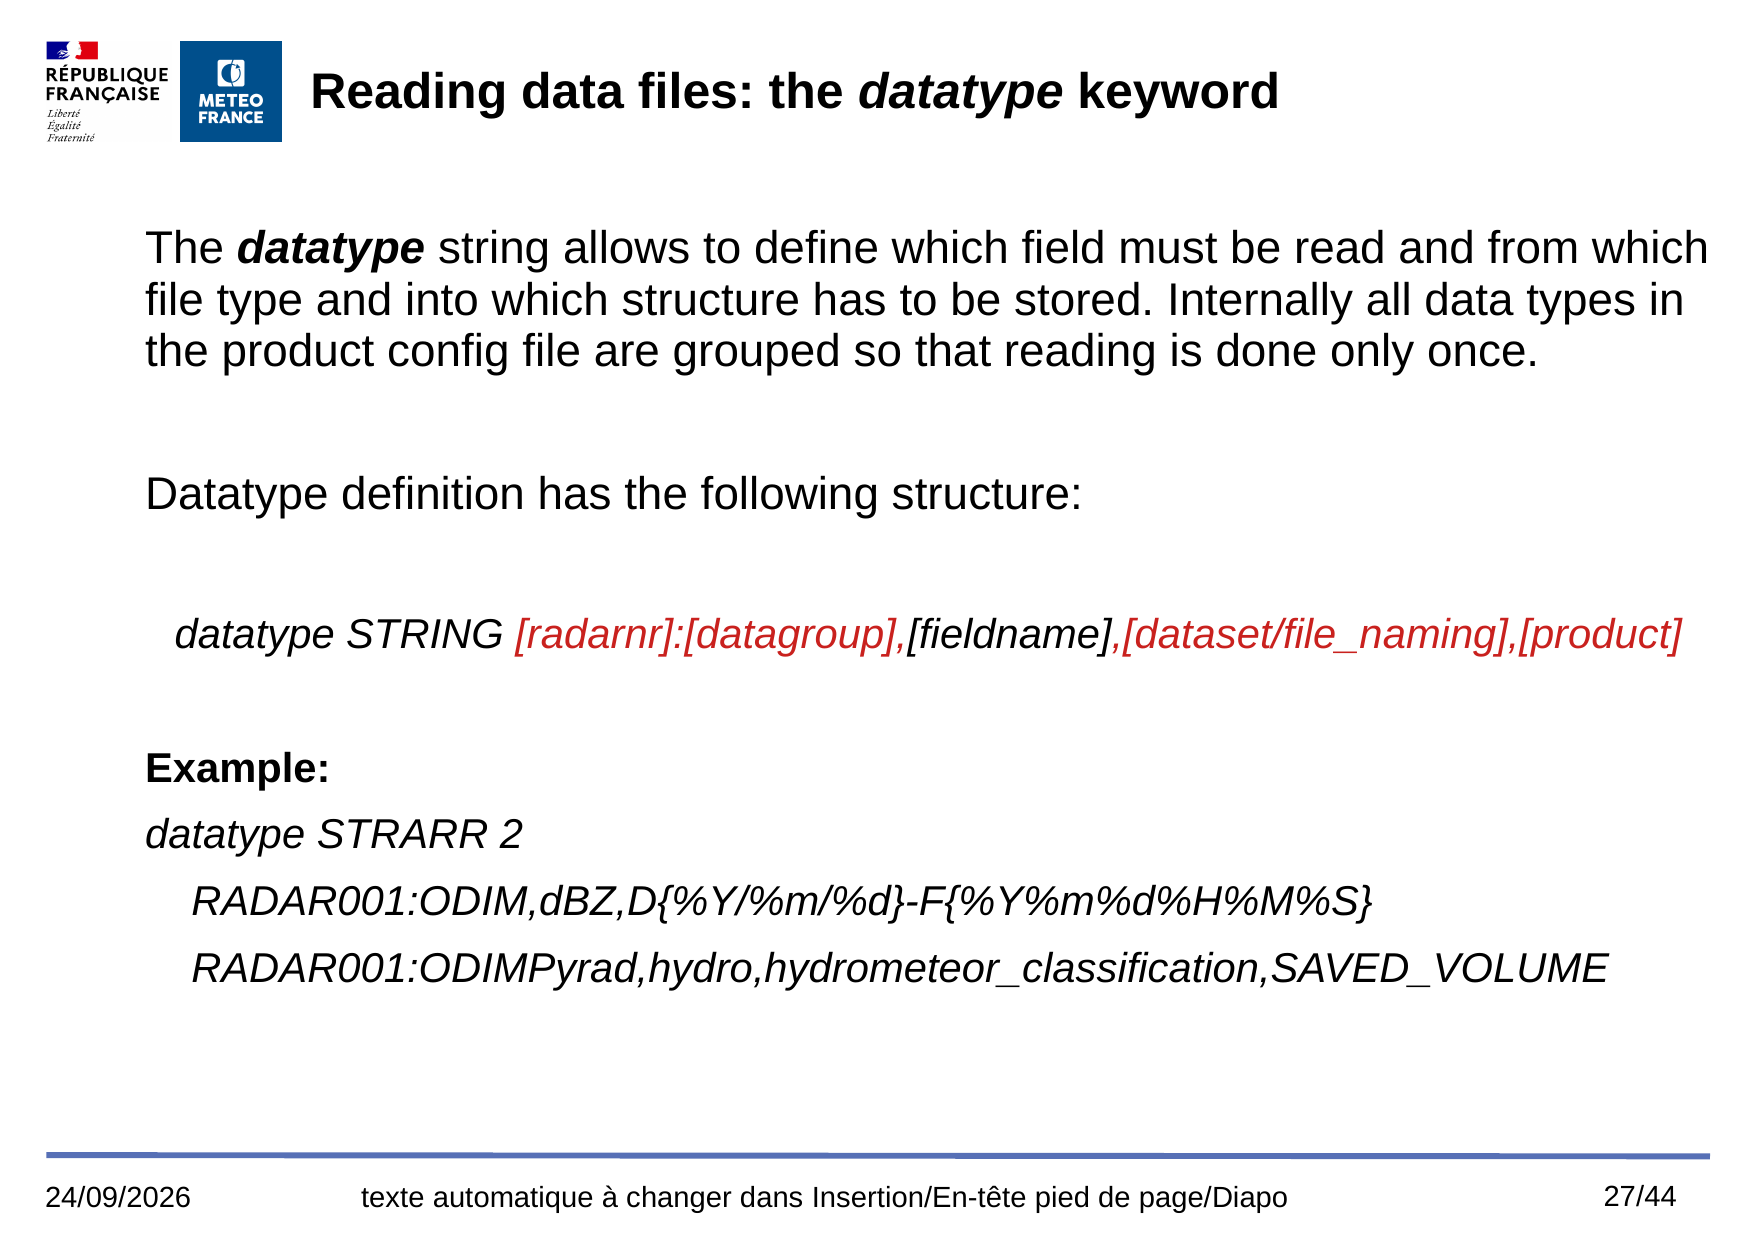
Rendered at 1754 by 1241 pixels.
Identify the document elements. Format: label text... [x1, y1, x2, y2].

list The datatype string allows to define which field must be read and from which file type and into which structure has to be stored. Internally all data types in the product config file are grouped so that reading is done only once. Datatype definition has the following structure: datatype STRING [radarnr]:[datagroup],[fieldname],[dataset/file_naming],[product] Example: datatype STRARR 2 RADAR001:ODIM,dBZ,D{%Y/%m/%d}-F{%Y%m%d%H%M%S} RADAR001:ODIMPyrad,hydro,hydrometeor_classification,SAVED_VOLUME [44, 222, 1712, 1118]
picture [46, 41, 172, 142]
title Reading data files: the datatype keyword [310, 40, 1697, 142]
picture [180, 41, 282, 142]
